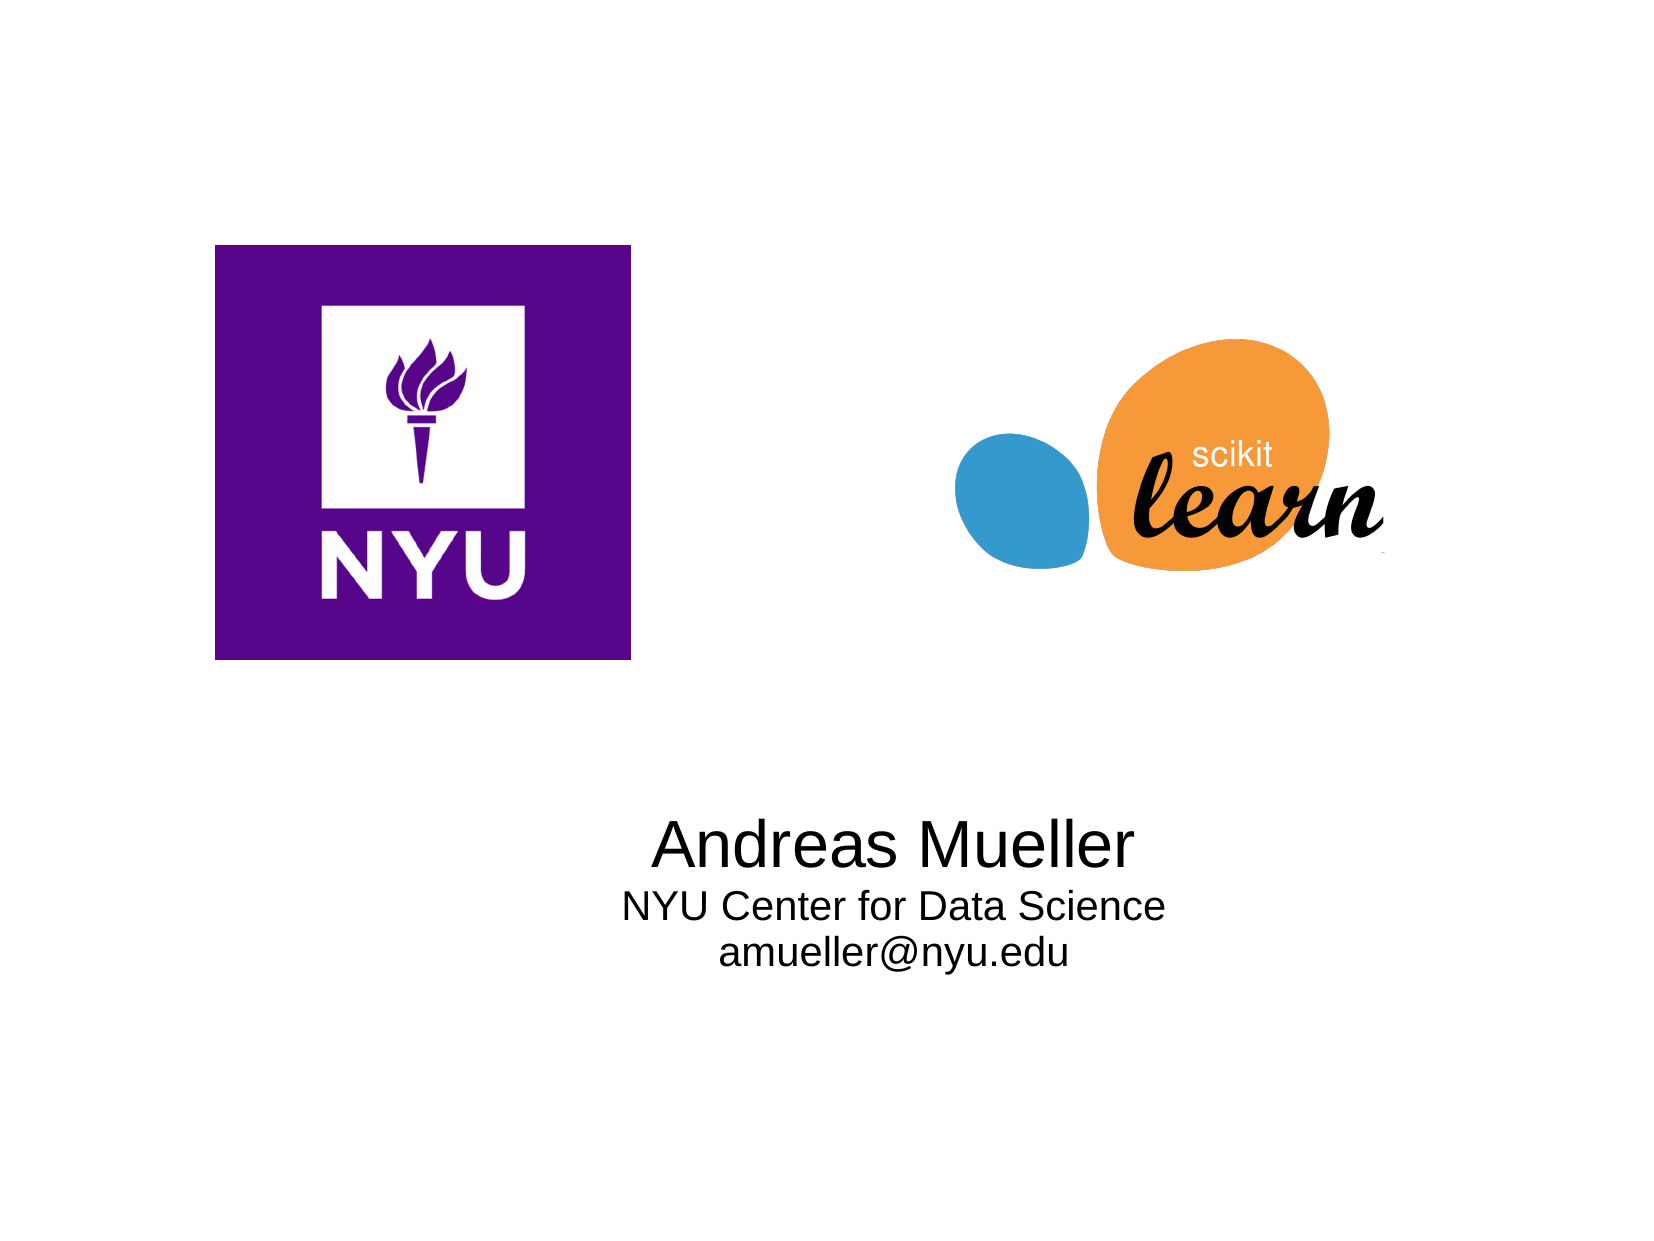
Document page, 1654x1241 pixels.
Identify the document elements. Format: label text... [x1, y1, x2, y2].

picture [215, 245, 631, 661]
picture [945, 284, 1393, 586]
title Andreas Mueller NYU Center for Data Science amueller@nyu.edu [150, 765, 1639, 1018]
